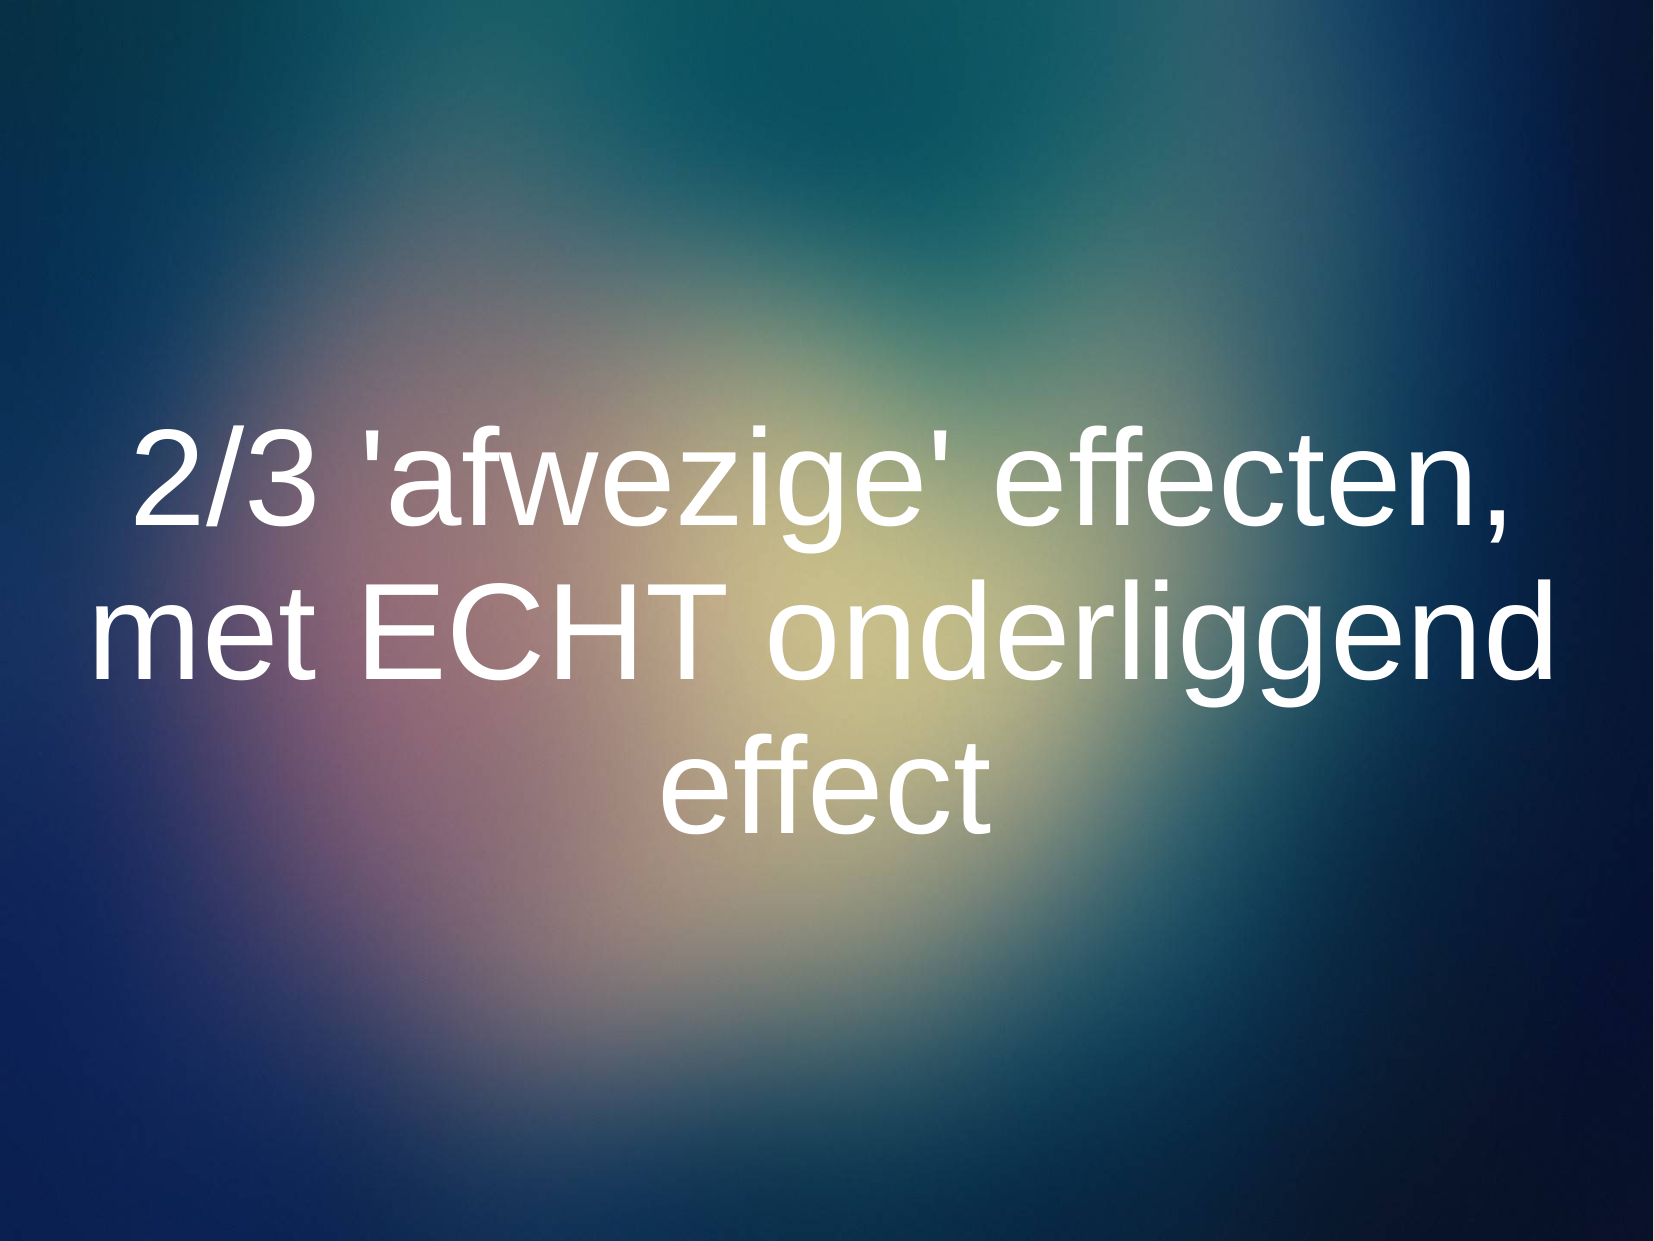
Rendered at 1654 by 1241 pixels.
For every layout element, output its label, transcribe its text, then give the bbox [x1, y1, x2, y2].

text_box 2/3 'afwezige' effecten, met ECHT onderliggend effect [60, 393, 1589, 871]
picture [0, 0, 1654, 1241]
